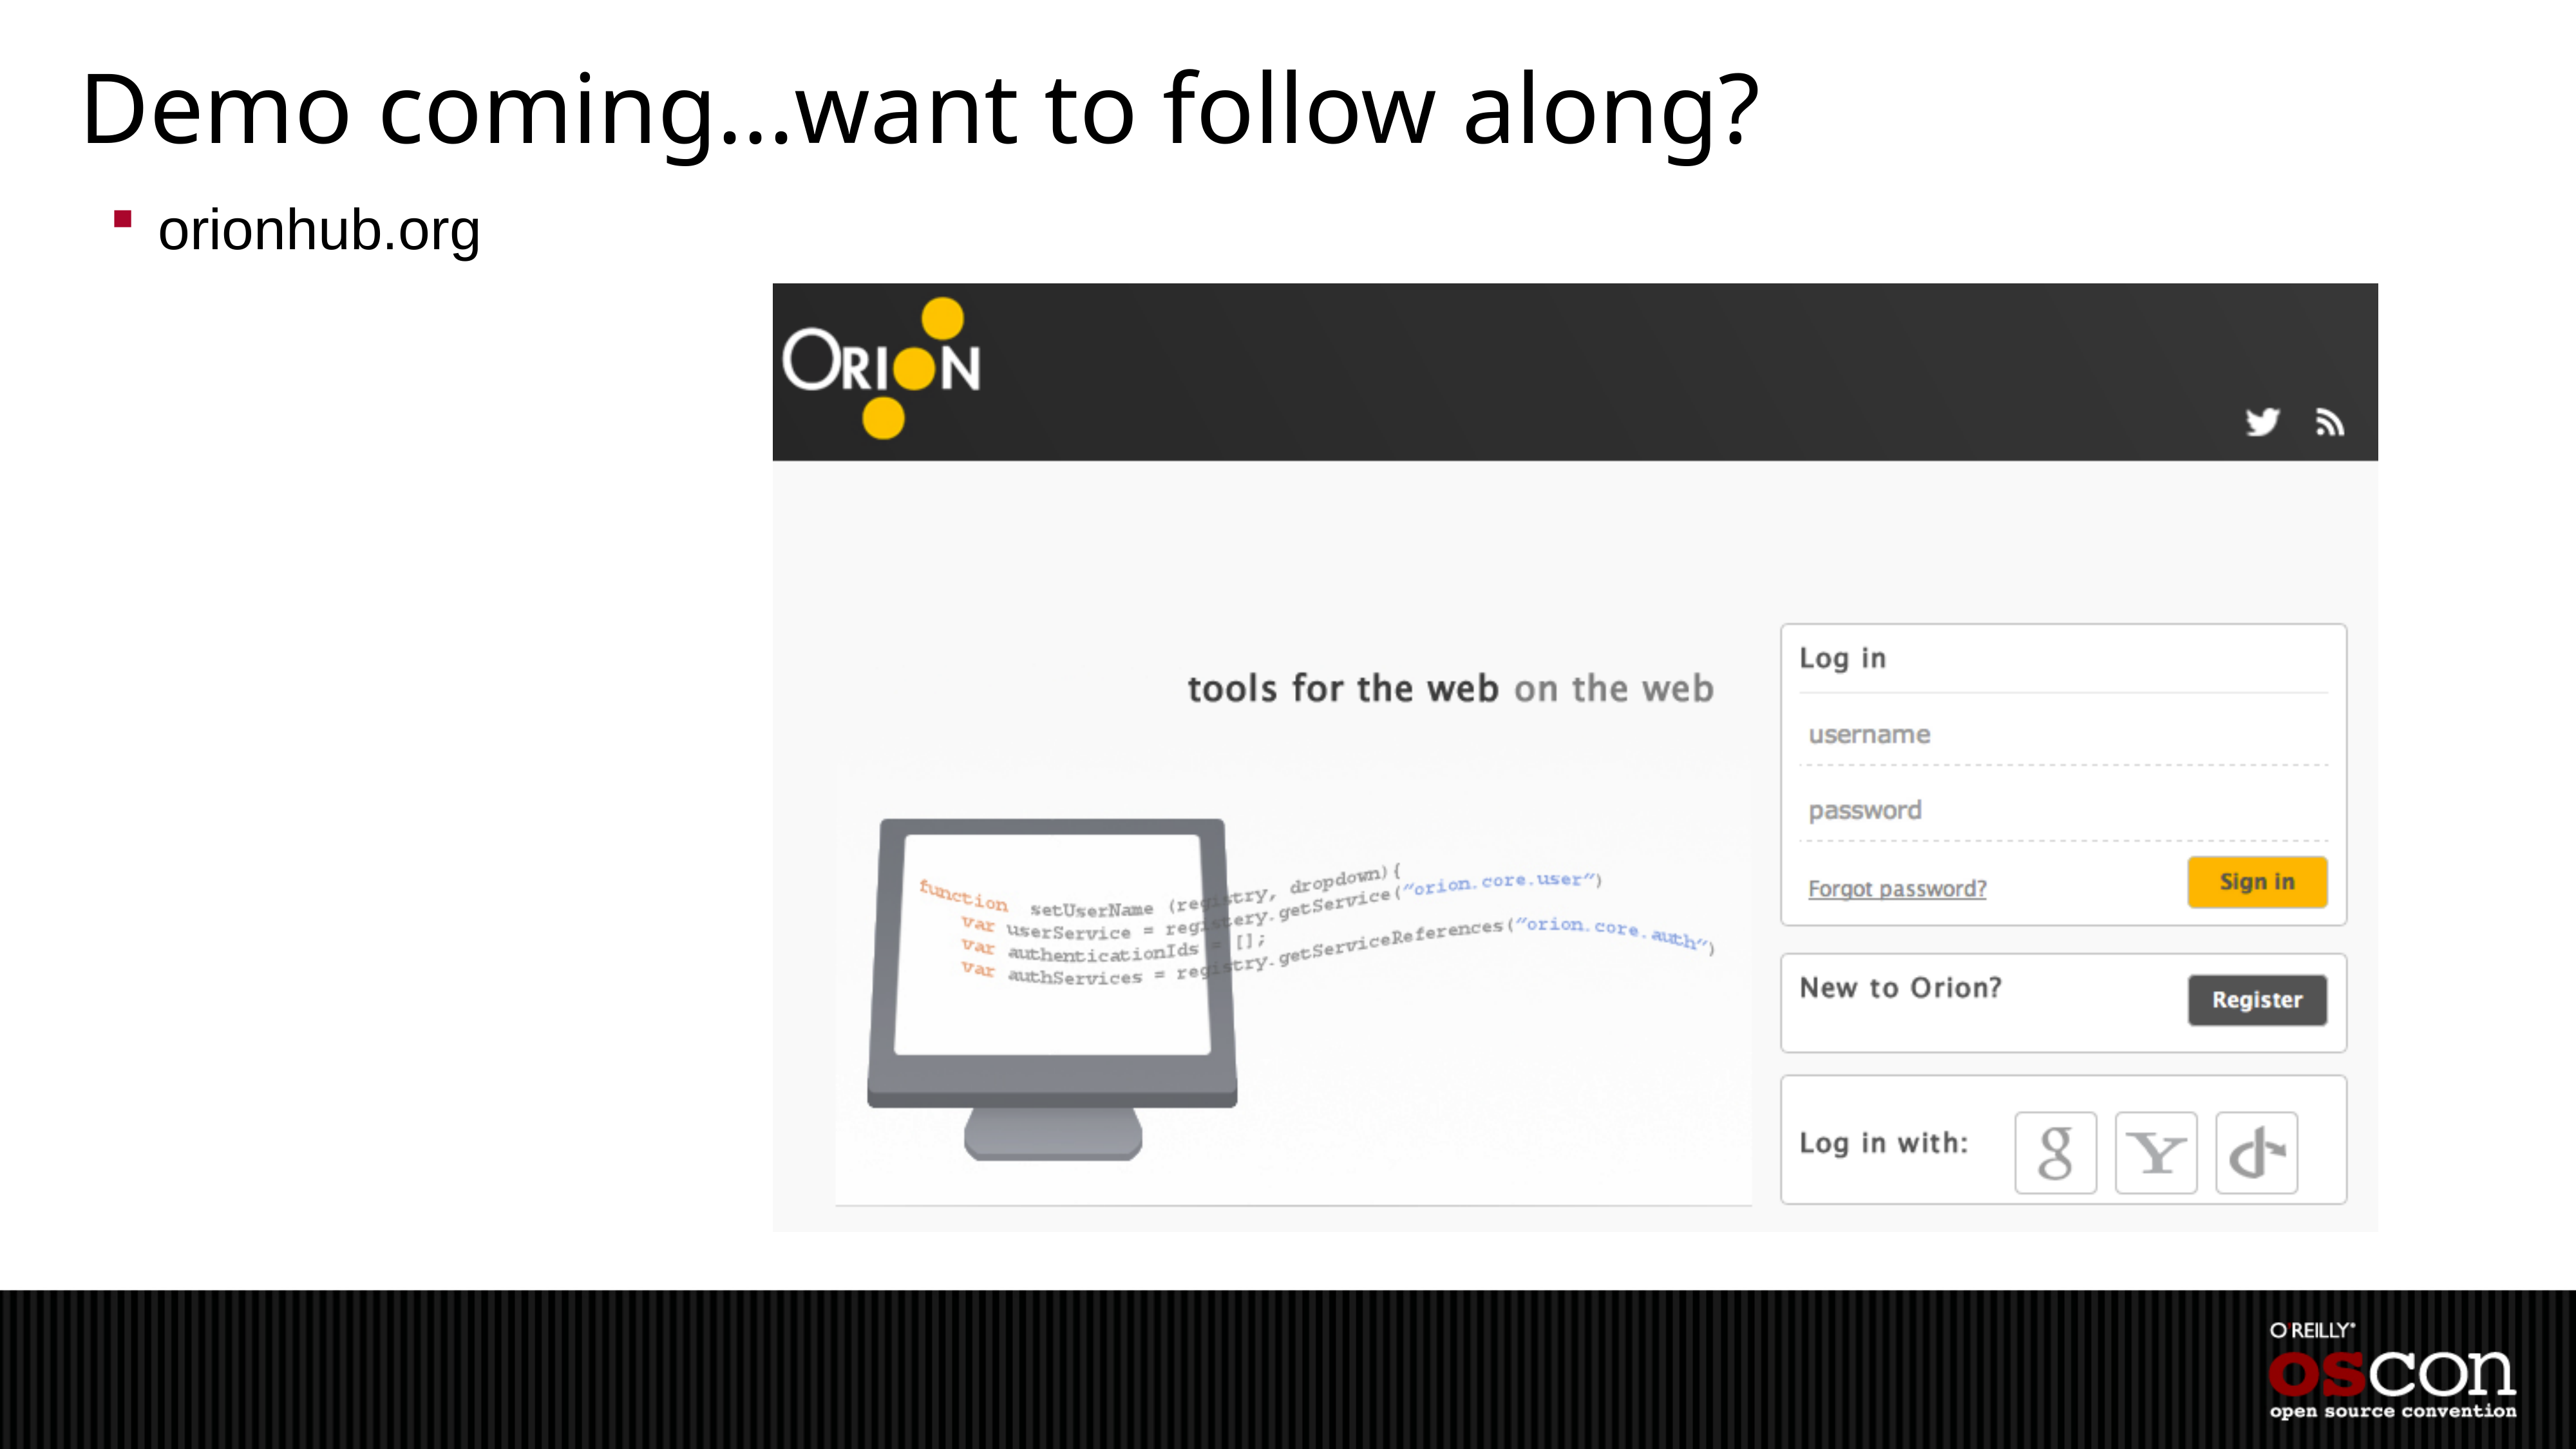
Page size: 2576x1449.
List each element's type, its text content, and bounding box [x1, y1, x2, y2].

title Demo coming...want to follow along? [73, 17, 2503, 192]
picture [773, 283, 2378, 1232]
picture [0, 0, 2576, 1449]
list orionhub.org [76, 191, 2505, 1449]
